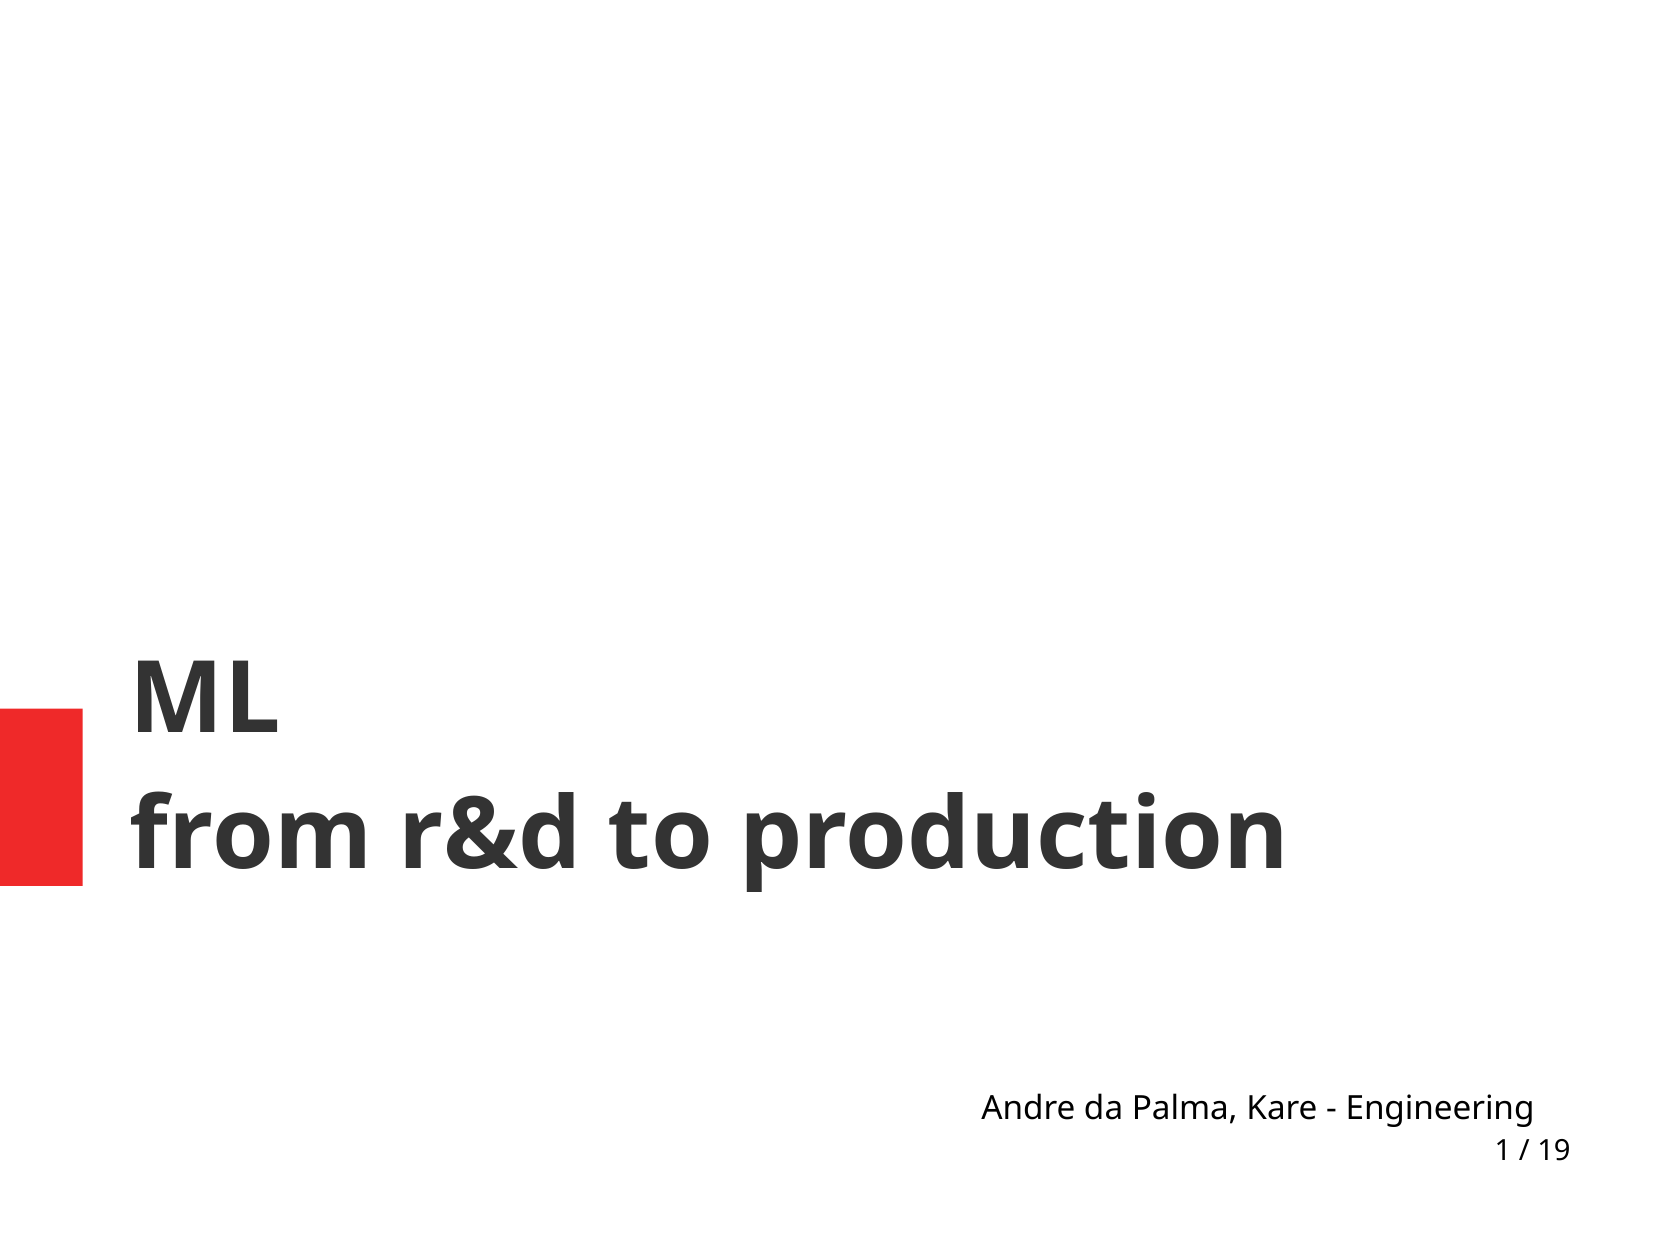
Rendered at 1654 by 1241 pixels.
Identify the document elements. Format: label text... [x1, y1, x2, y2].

title ML from r&d to production [129, 625, 1536, 898]
subtitle Andre da Palma, Kare - Engineering [129, 968, 1536, 1130]
